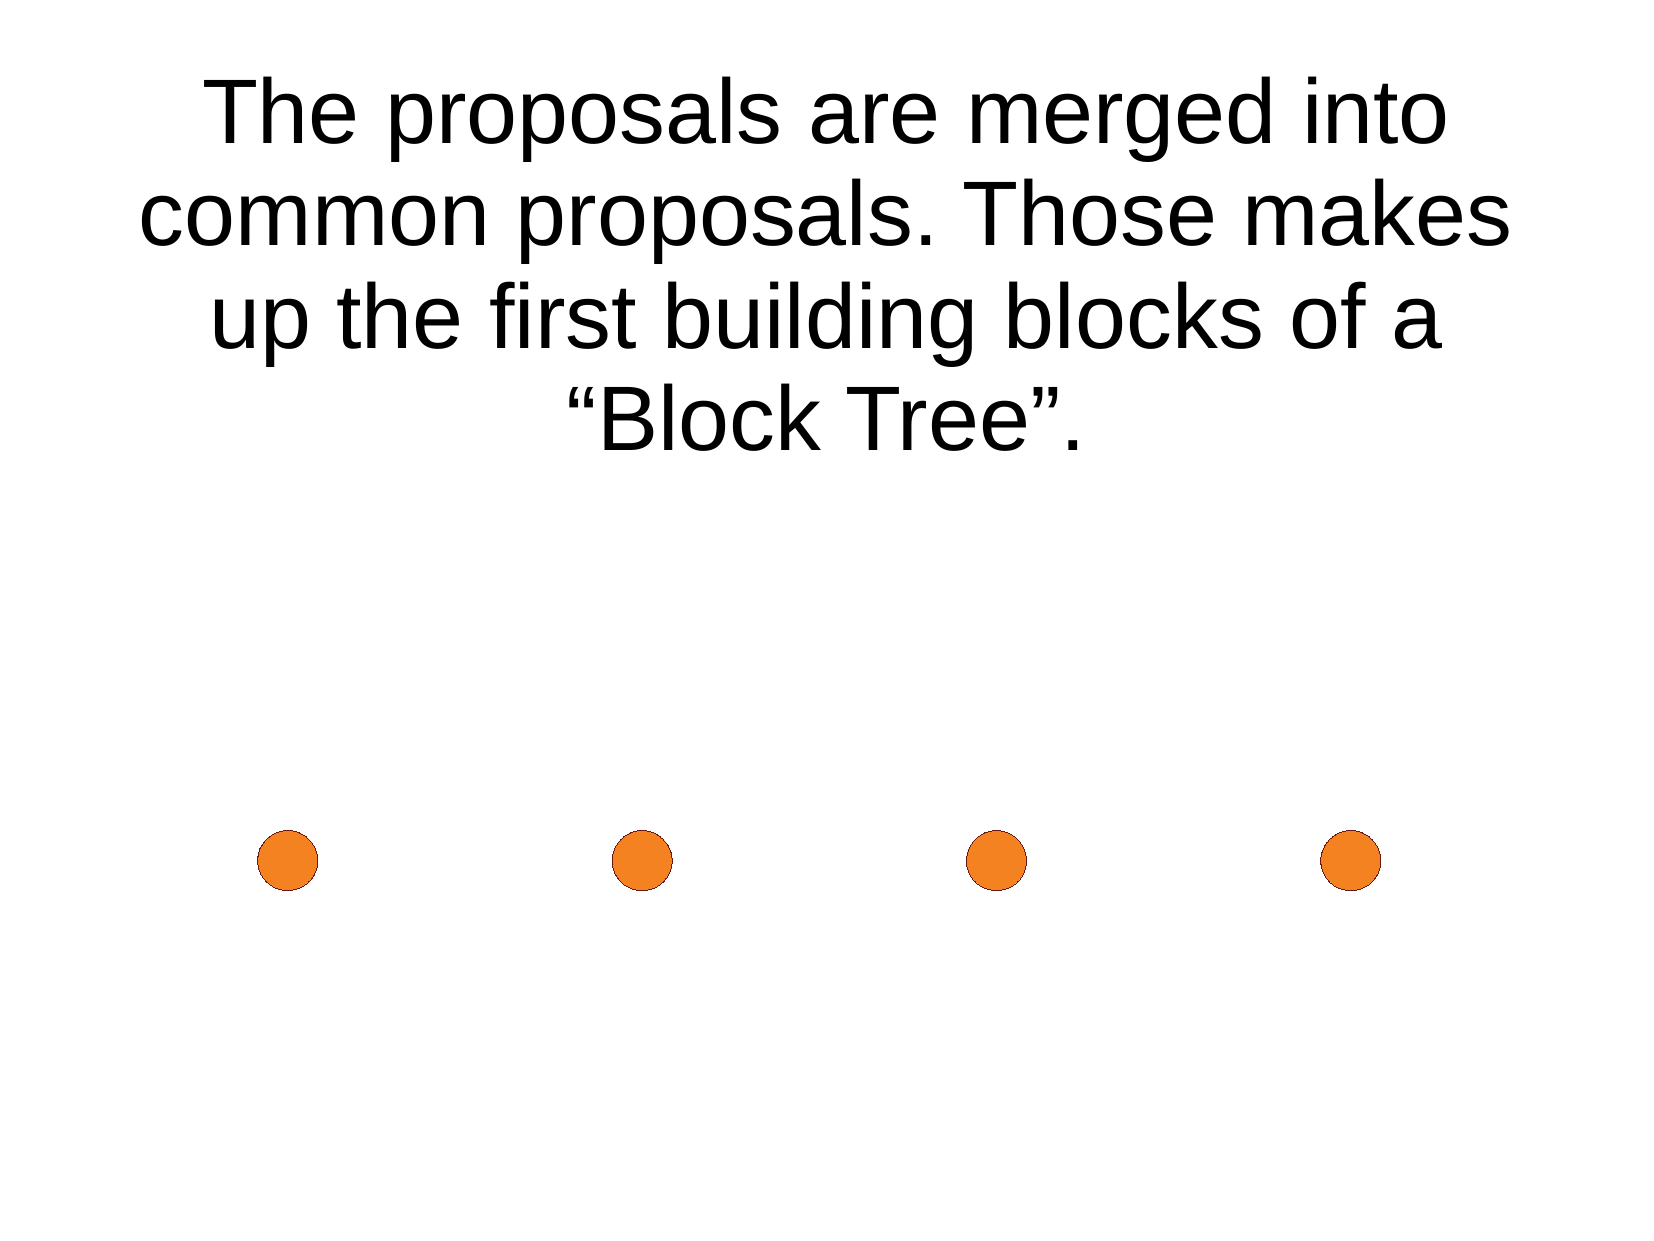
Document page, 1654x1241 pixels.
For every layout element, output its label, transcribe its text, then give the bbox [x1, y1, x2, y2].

title The proposals are merged into common proposals. Those makes up the first building blocks of a “Block Tree”. [82, 60, 1571, 471]
text_box [257, 830, 318, 891]
text_box [612, 830, 673, 891]
text_box [1320, 830, 1381, 891]
text_box [966, 830, 1027, 891]
